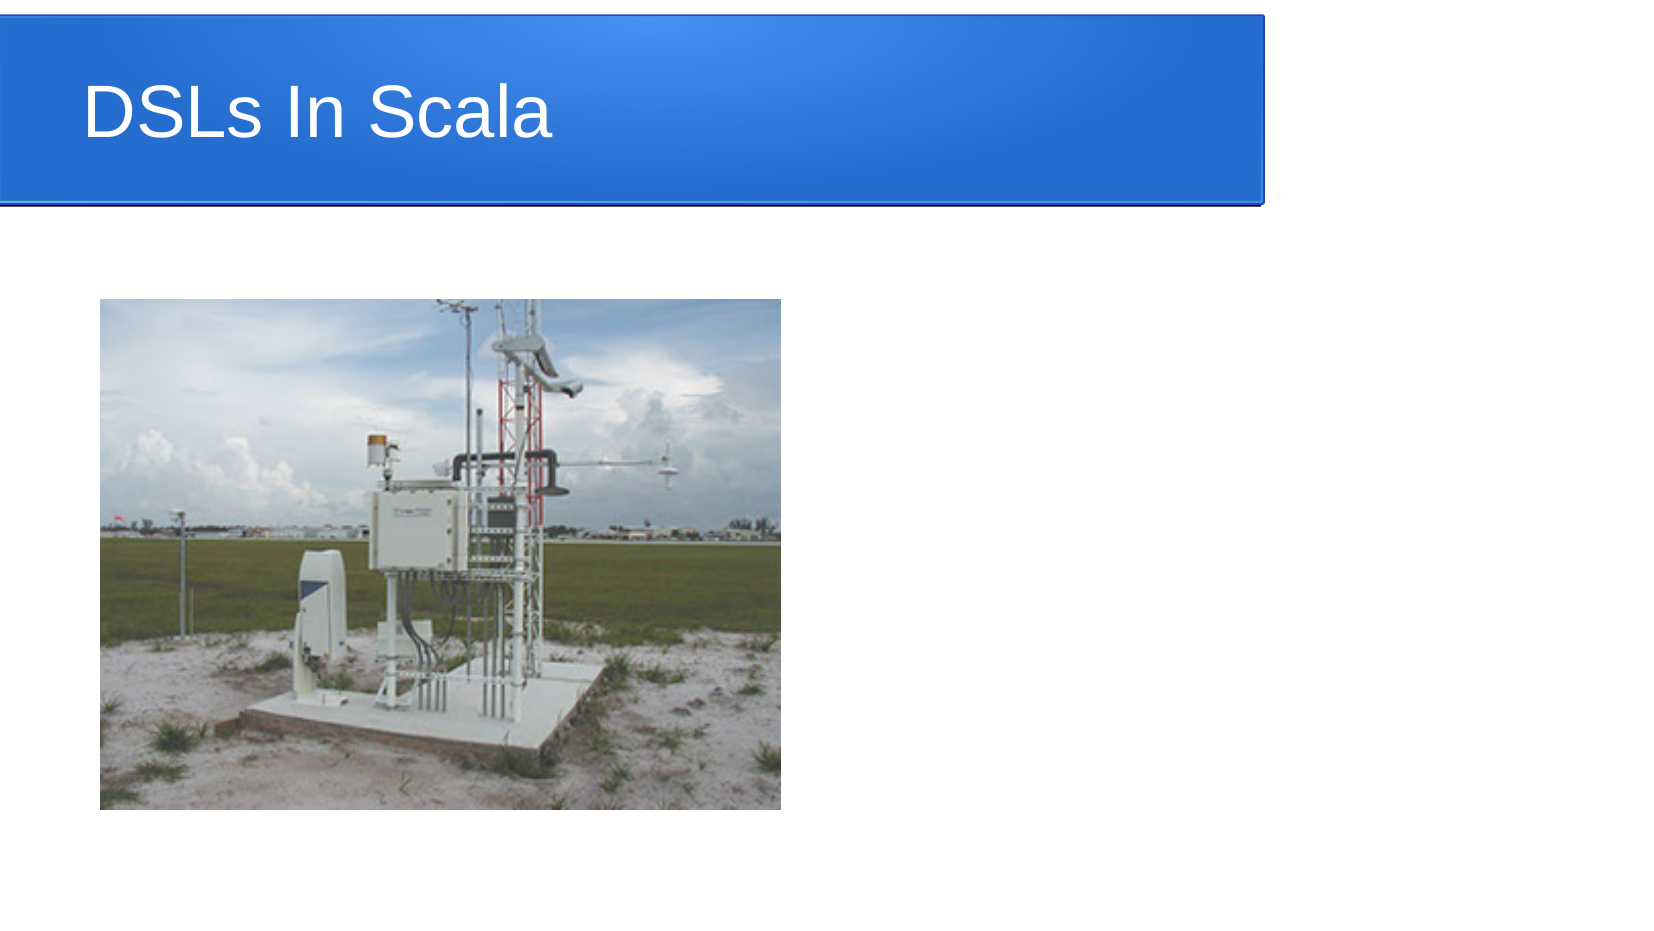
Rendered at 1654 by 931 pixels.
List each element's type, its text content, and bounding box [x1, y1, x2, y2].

title DSLs In Scala [82, 35, 1235, 189]
picture [100, 299, 781, 811]
